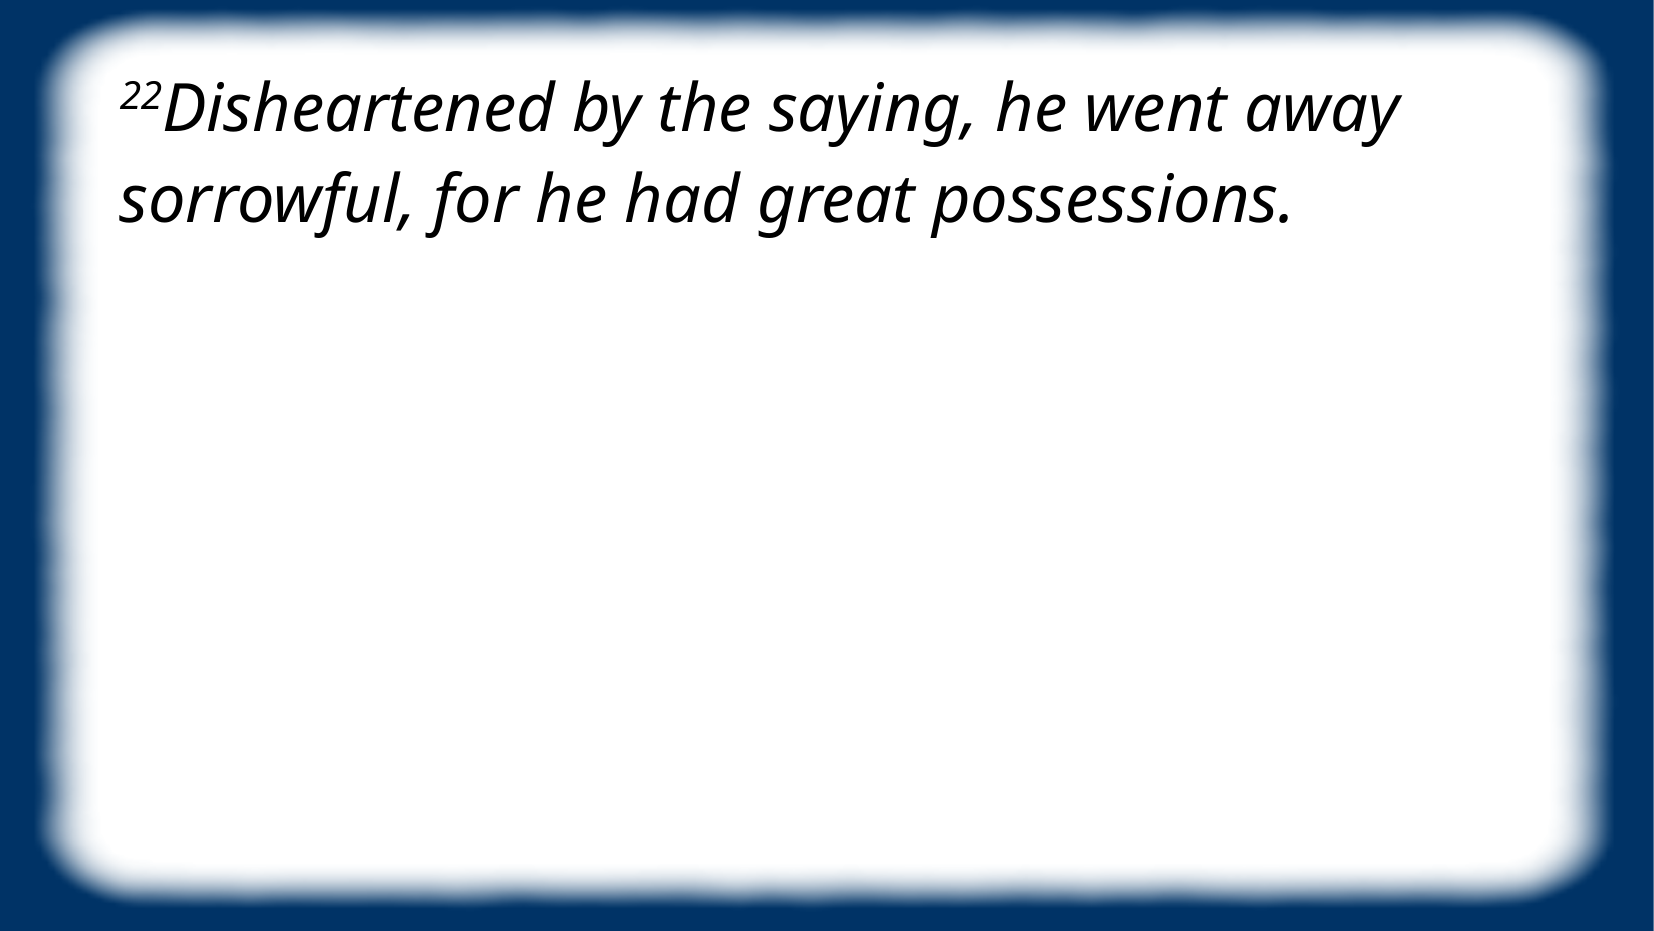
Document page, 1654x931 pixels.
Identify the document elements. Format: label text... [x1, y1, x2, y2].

text_box 22Disheartened by the saying, he went away sorrowful, for he had great possessions. [105, 52, 1561, 271]
picture [0, 0, 1654, 931]
